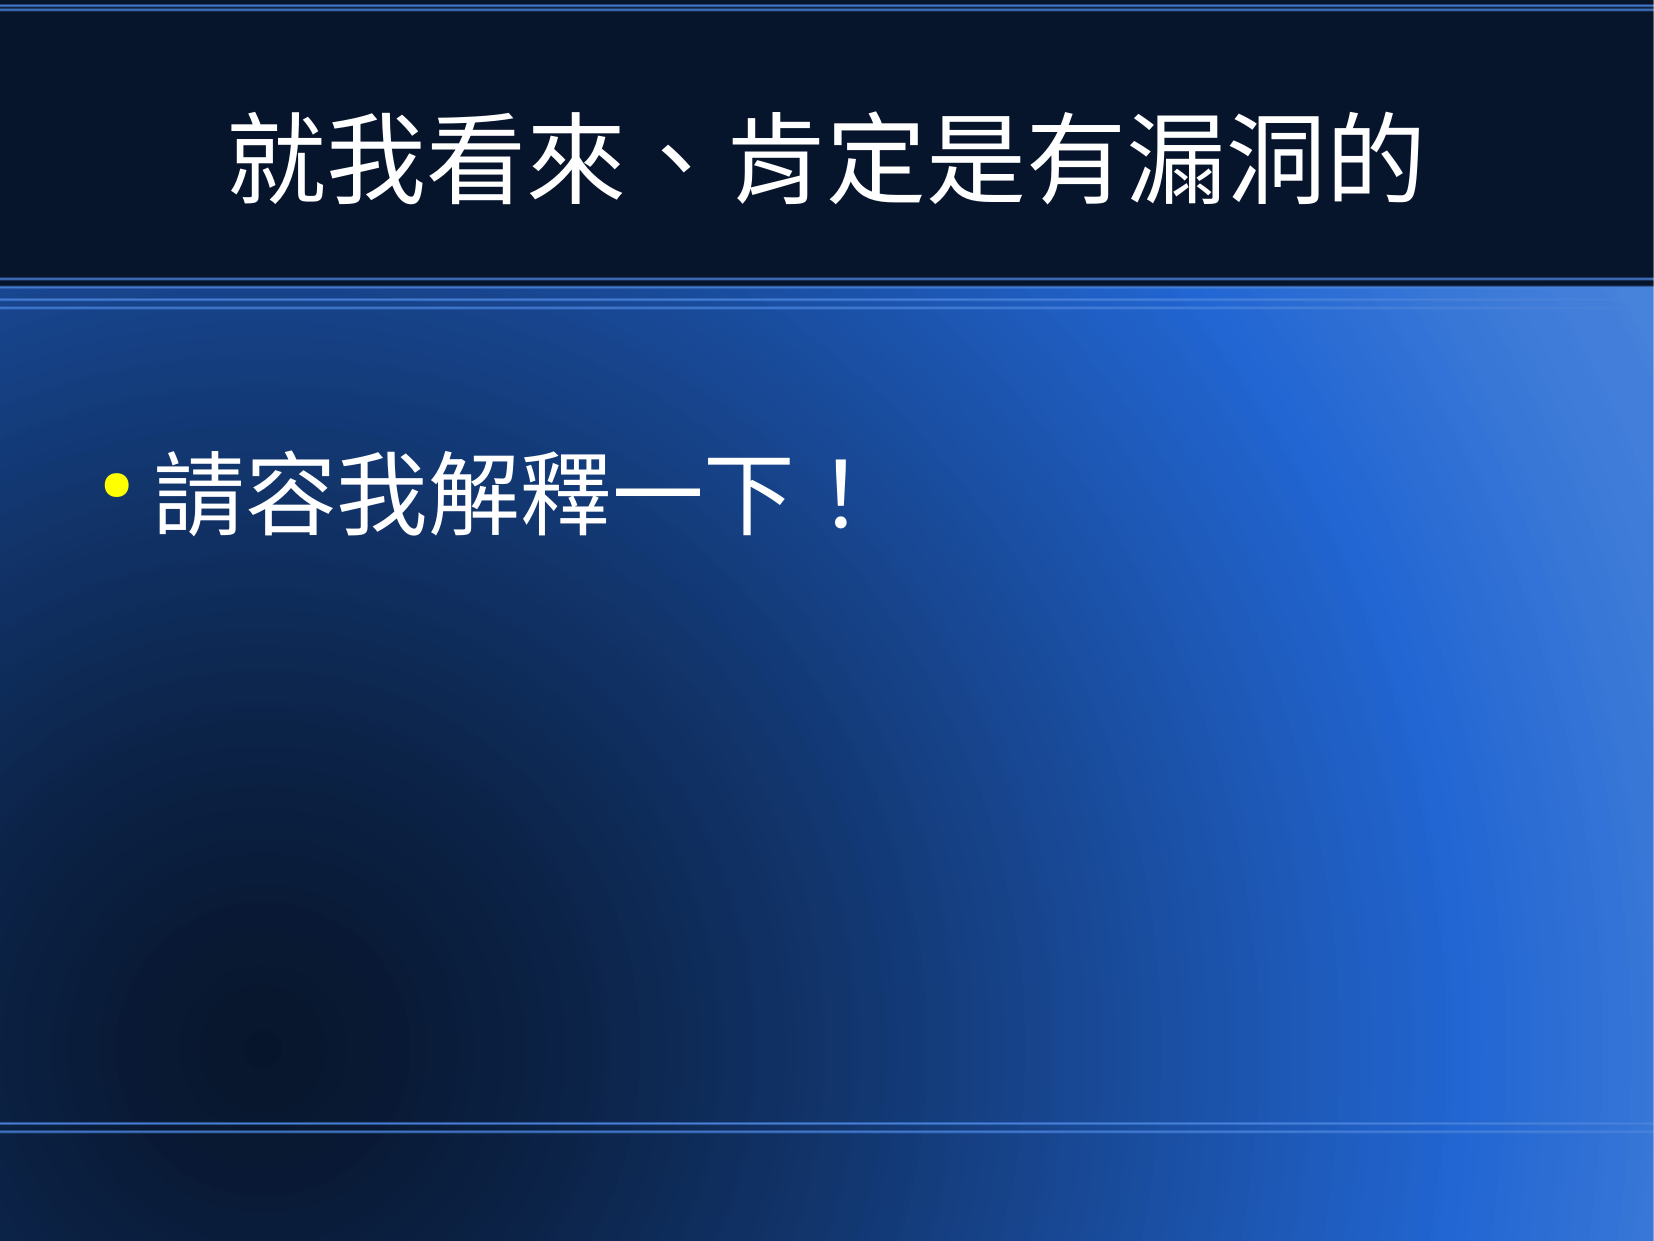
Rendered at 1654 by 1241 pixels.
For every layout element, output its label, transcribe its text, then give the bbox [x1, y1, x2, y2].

title 就我看來、肯定是有漏洞的 [82, 49, 1571, 257]
list 請容我解釋一下！ [82, 355, 1571, 1241]
picture [0, 0, 1654, 1241]
